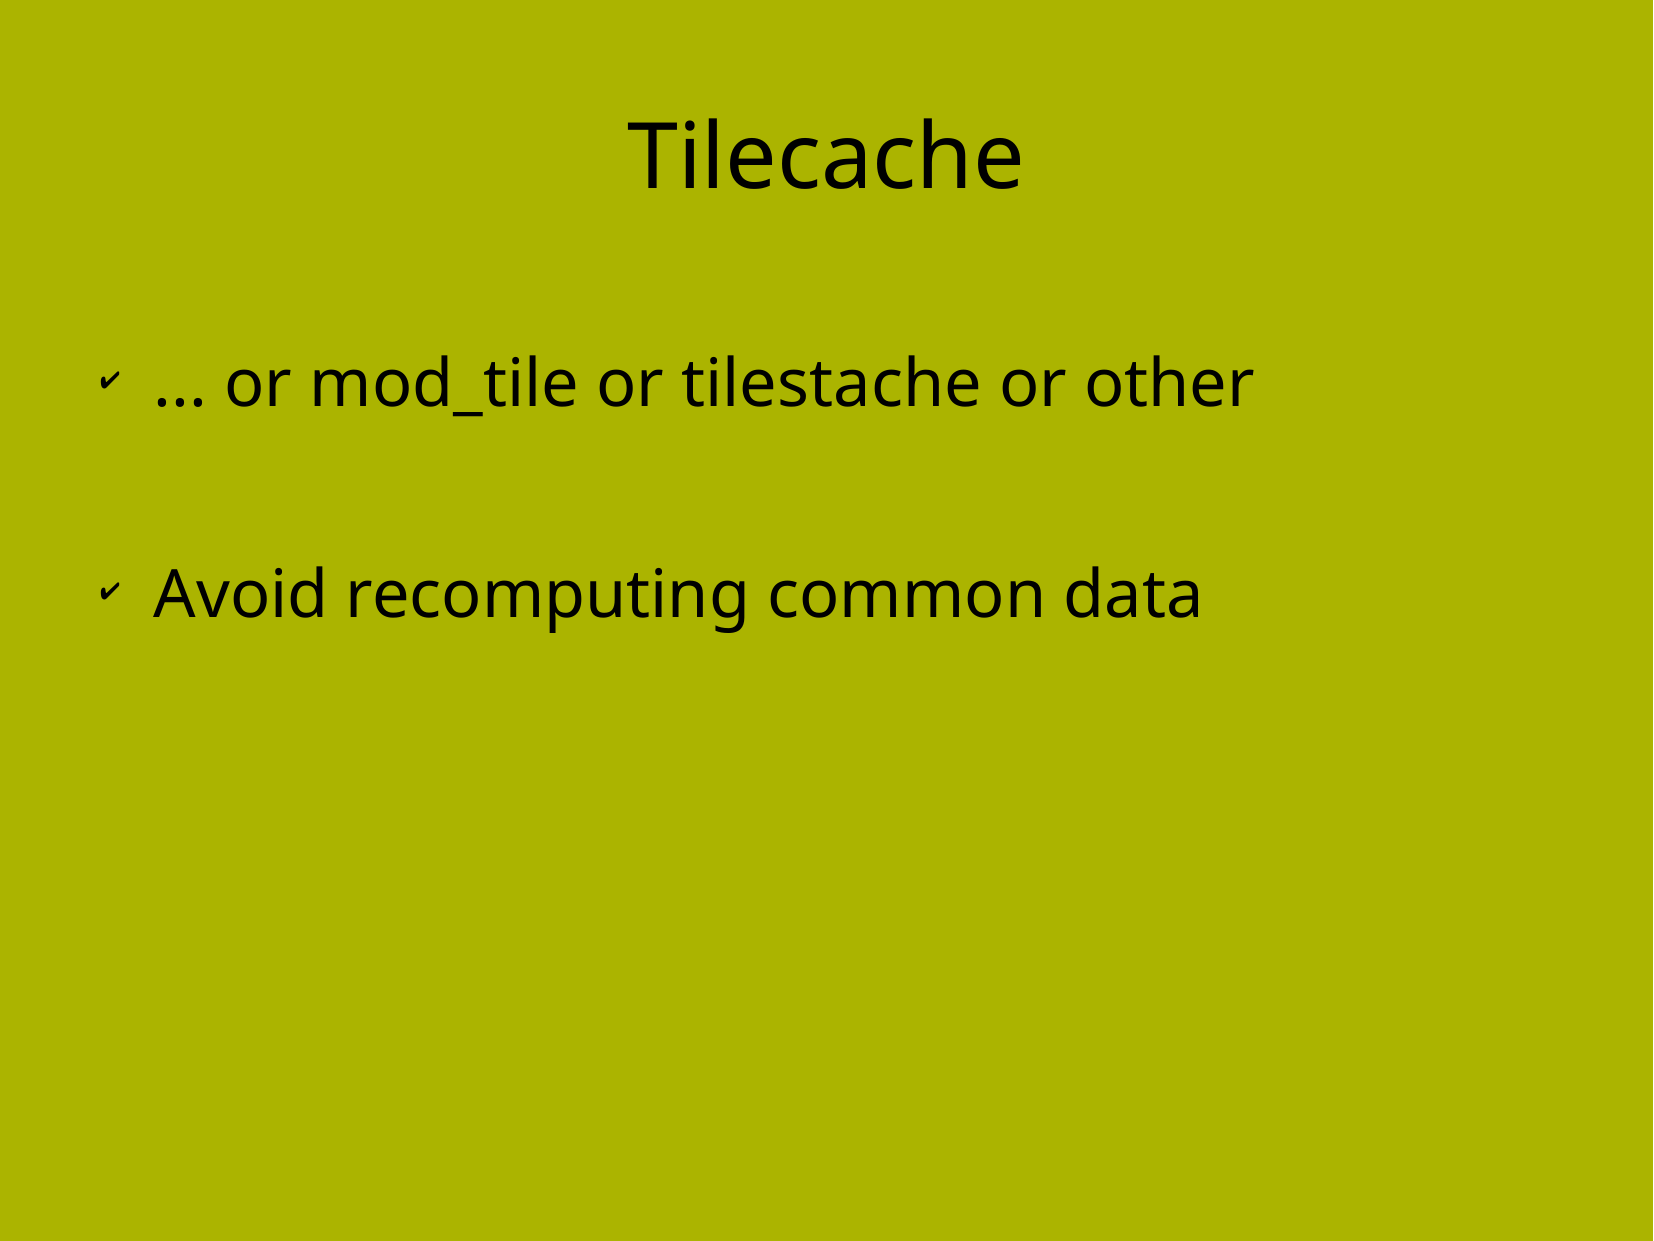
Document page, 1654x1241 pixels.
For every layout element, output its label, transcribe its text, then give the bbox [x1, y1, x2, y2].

title Tilecache [82, 56, 1571, 250]
list ... or mod_tile or tilestache or other Avoid recomputing common data [82, 290, 1571, 1095]
